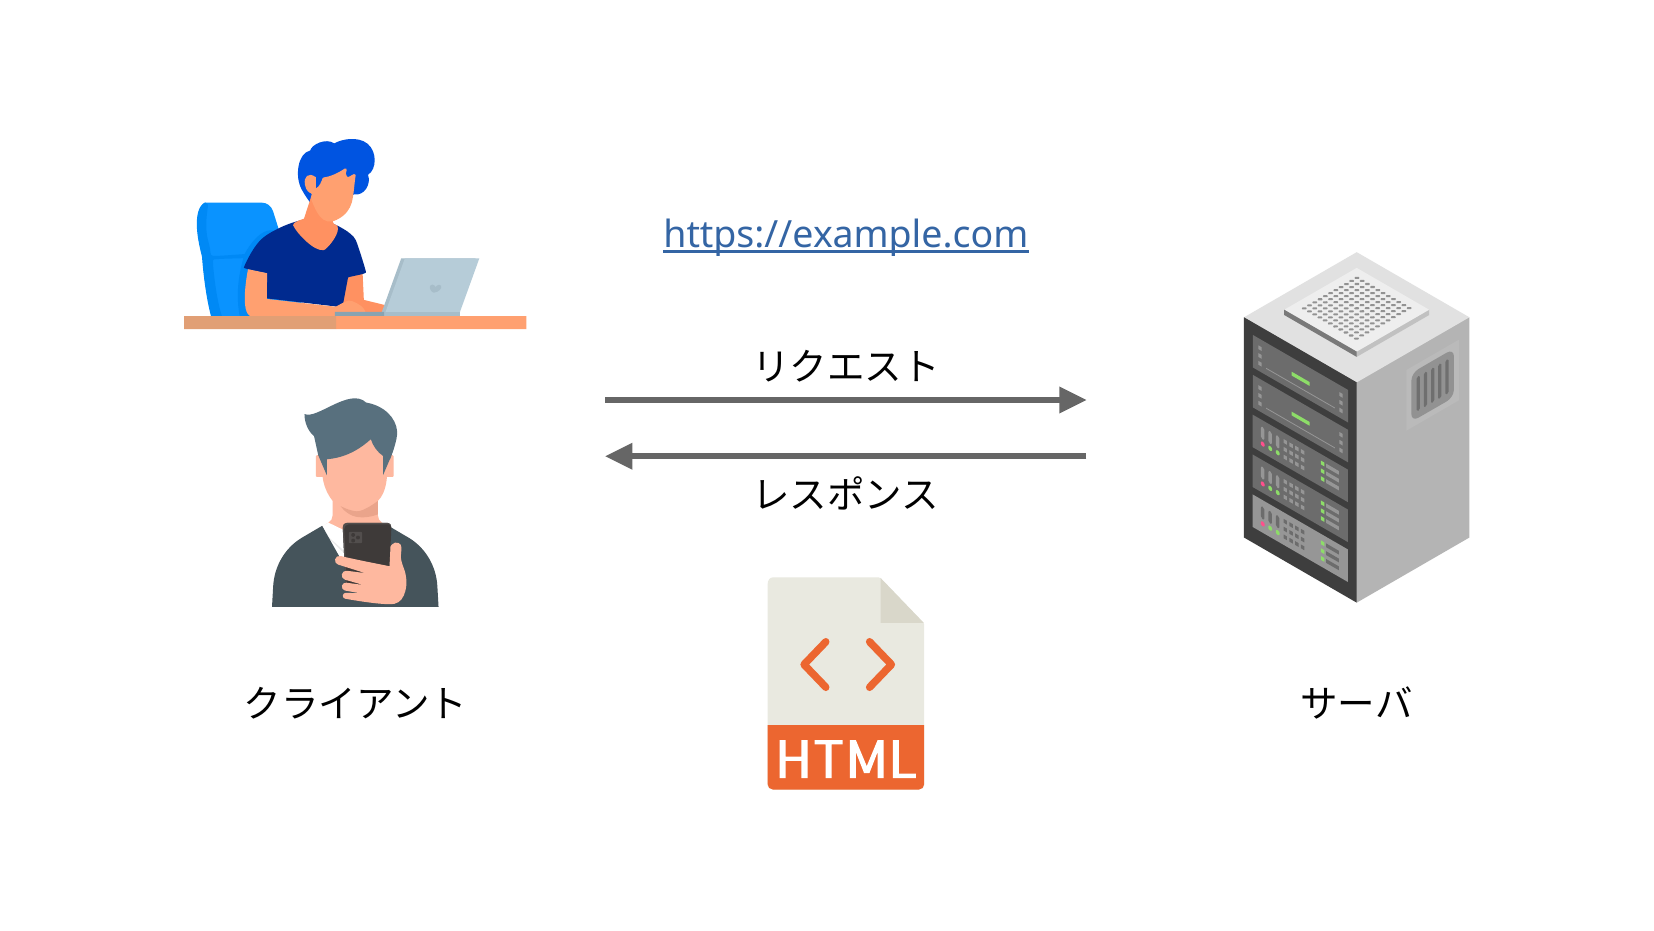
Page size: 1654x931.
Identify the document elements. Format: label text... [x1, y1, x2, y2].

picture [1243, 251, 1470, 603]
text_box クライアント [226, 665, 485, 738]
picture [742, 575, 950, 792]
text_box リクエスト [735, 328, 957, 400]
picture [271, 398, 439, 607]
picture [183, 138, 527, 330]
text_box レスポンス [735, 456, 957, 528]
text_box https://example.com [645, 197, 1047, 269]
text_box サーバ [1264, 665, 1449, 738]
